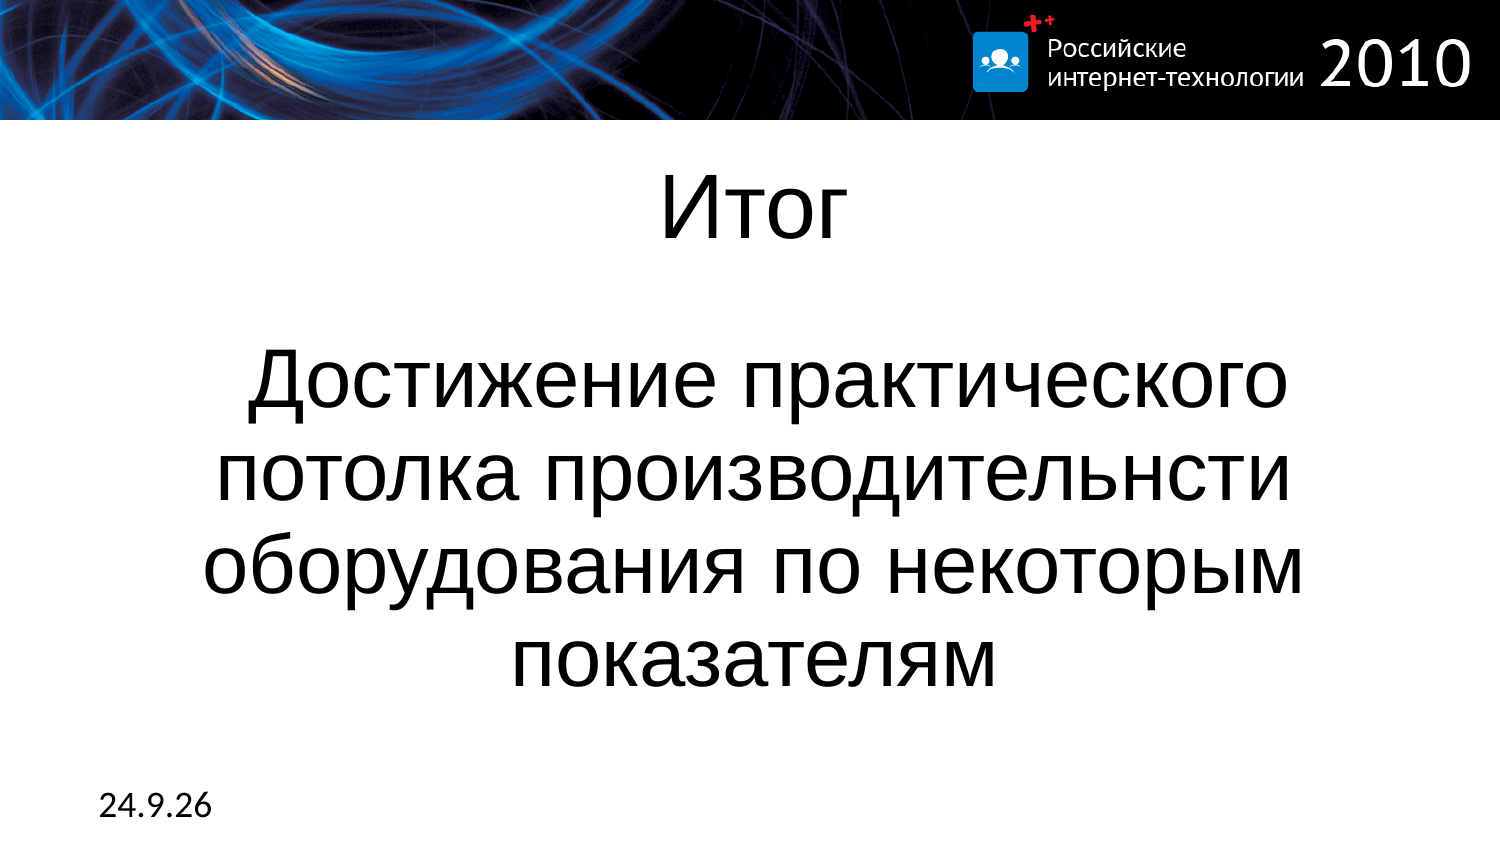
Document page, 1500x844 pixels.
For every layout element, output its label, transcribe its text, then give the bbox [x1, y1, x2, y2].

subtitle Достижение практического потолка производительнсти оборудования по некоторым показателям [79, 272, 1430, 765]
title Итог [79, 149, 1430, 264]
picture [0, 0, 1500, 120]
